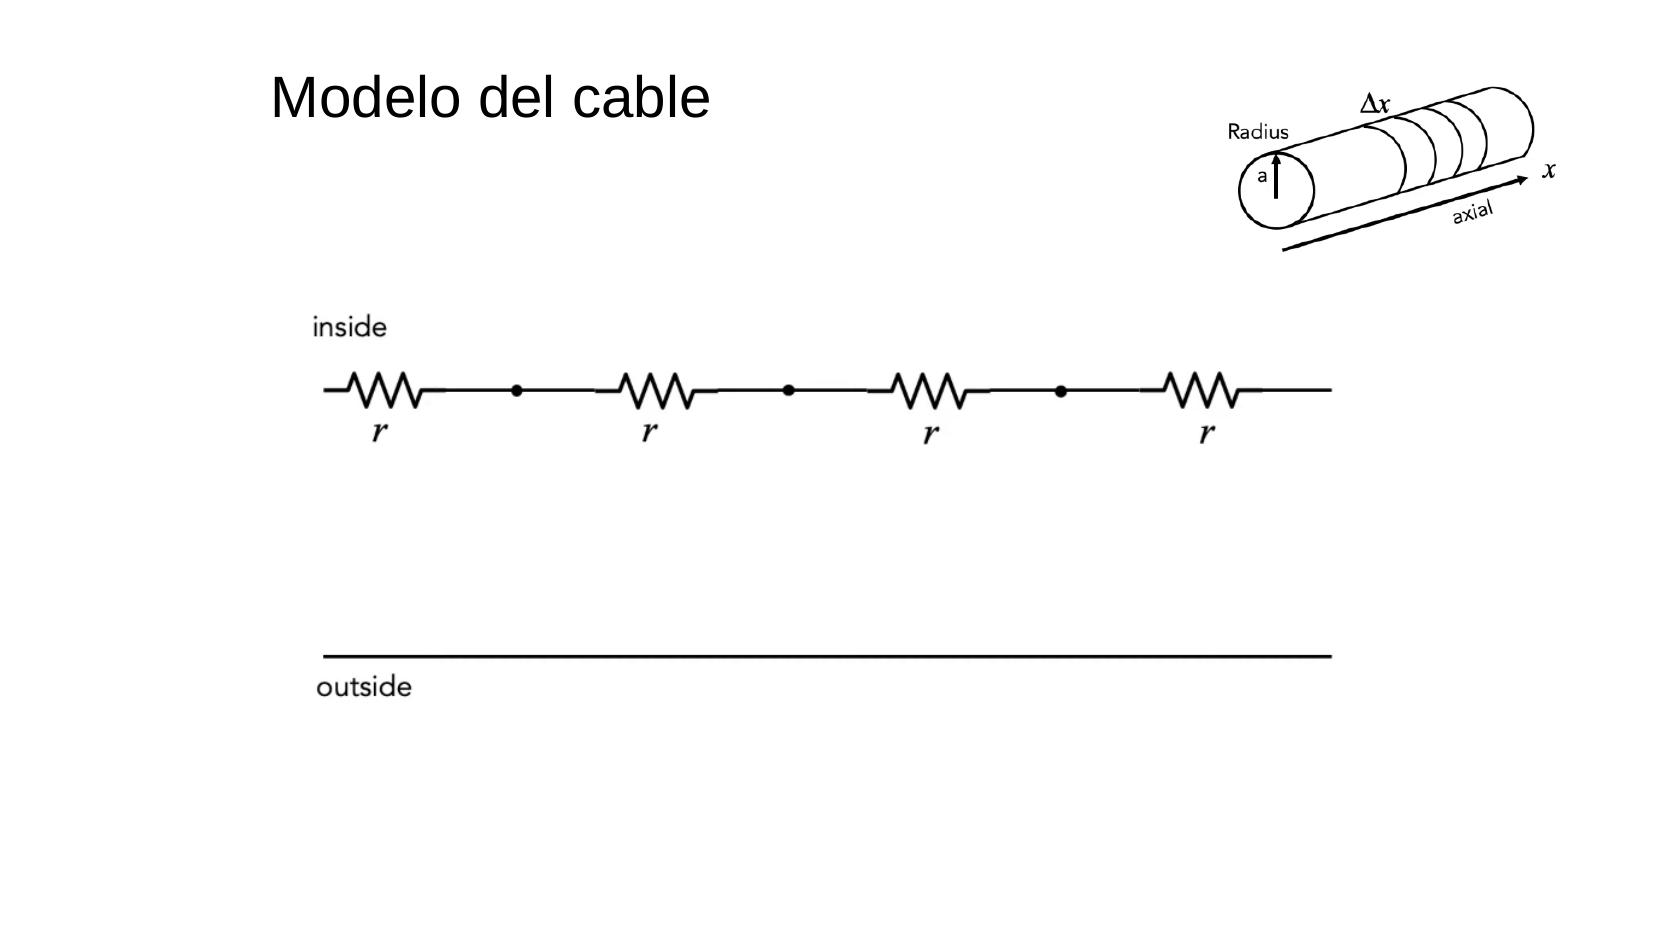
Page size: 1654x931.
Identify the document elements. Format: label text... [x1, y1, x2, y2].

picture [286, 299, 1351, 713]
picture [1200, 74, 1575, 263]
title Modelo del cable [120, 37, 863, 158]
